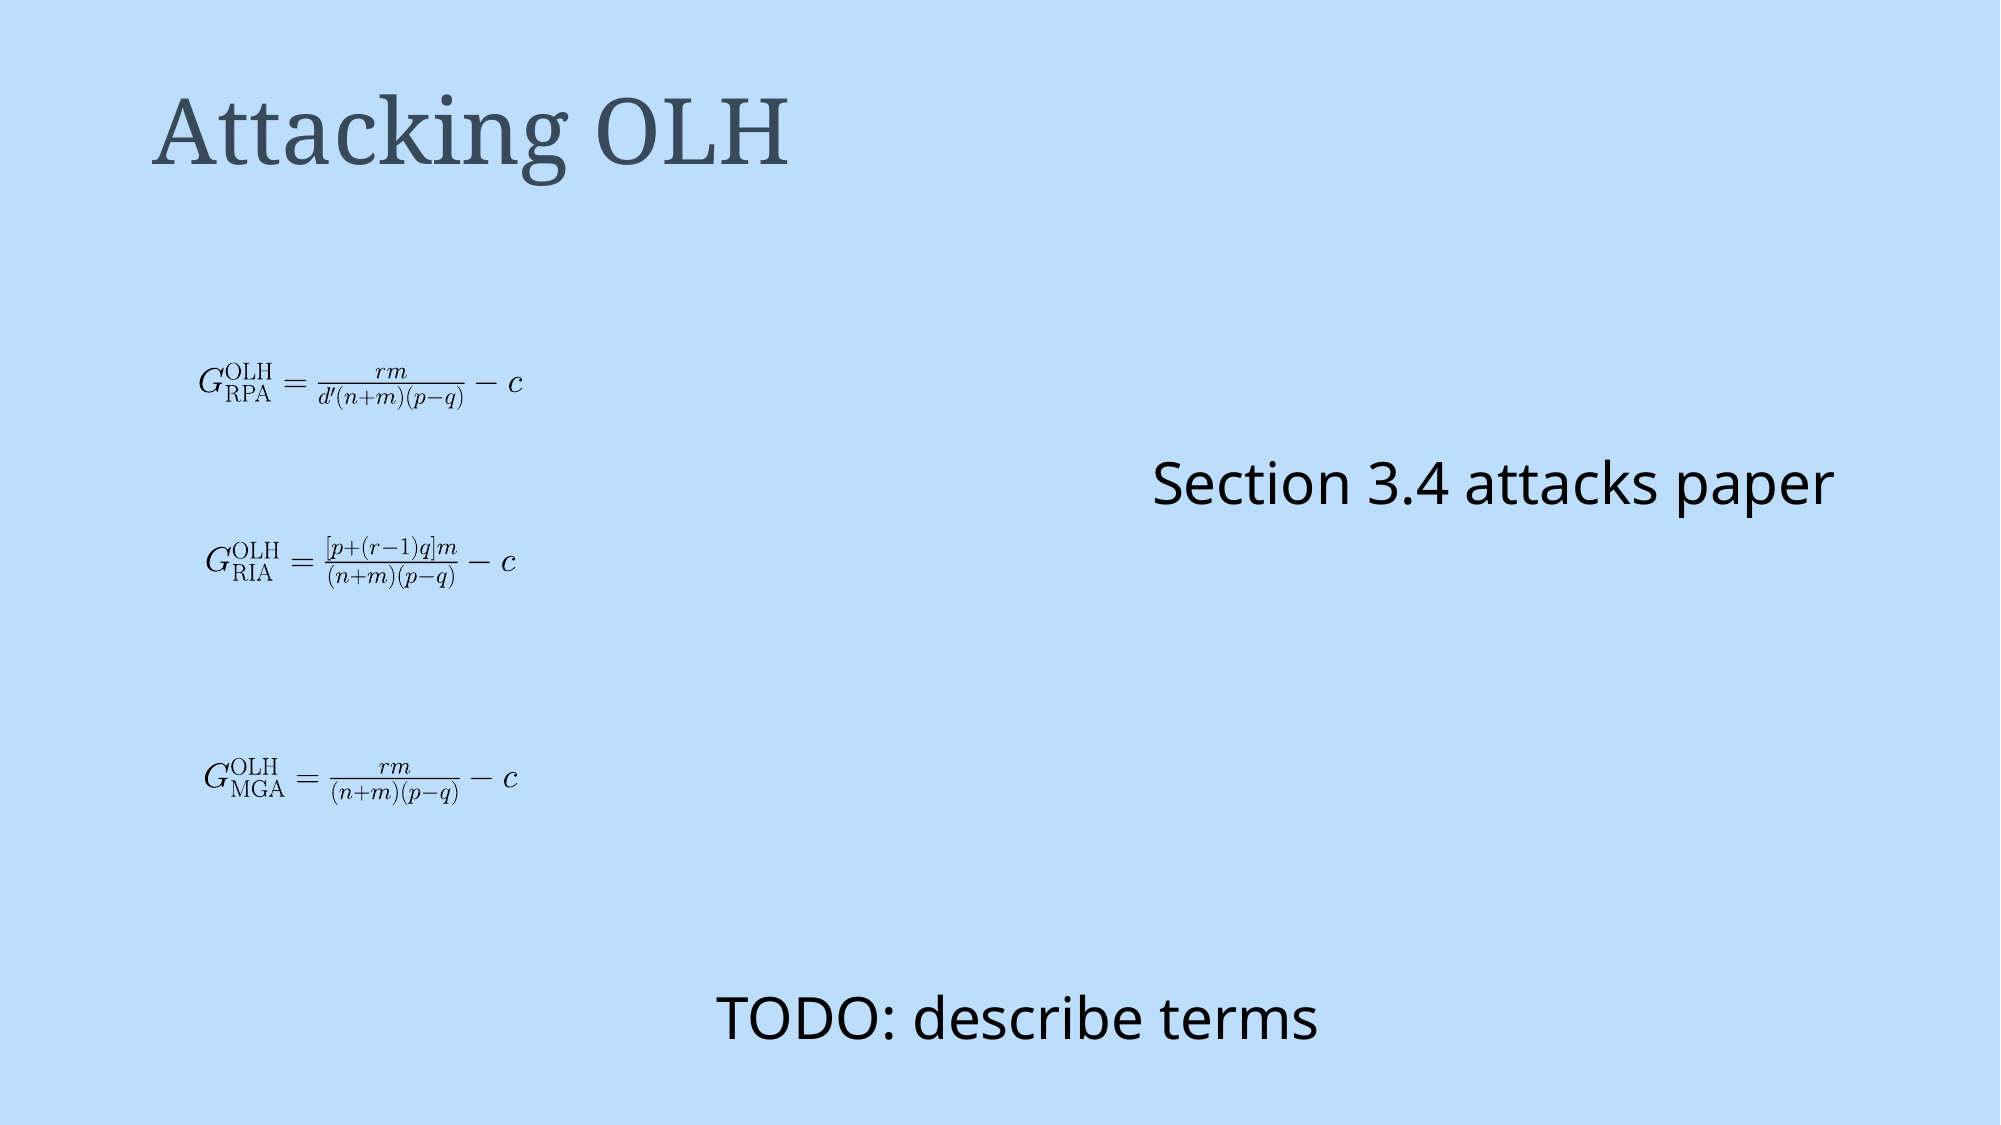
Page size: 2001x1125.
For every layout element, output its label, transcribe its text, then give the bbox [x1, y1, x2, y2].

text_box TODO: describe terms​​ ​​​ ​​ ​ [701, 1022, 1702, 1125]
title Attacking OLH [137, 59, 1863, 211]
picture [0, 276, 866, 892]
text_box Section 3.4 attacks paper ​​​​ ​​​ ​​ ​ [1137, 496, 2000, 627]
